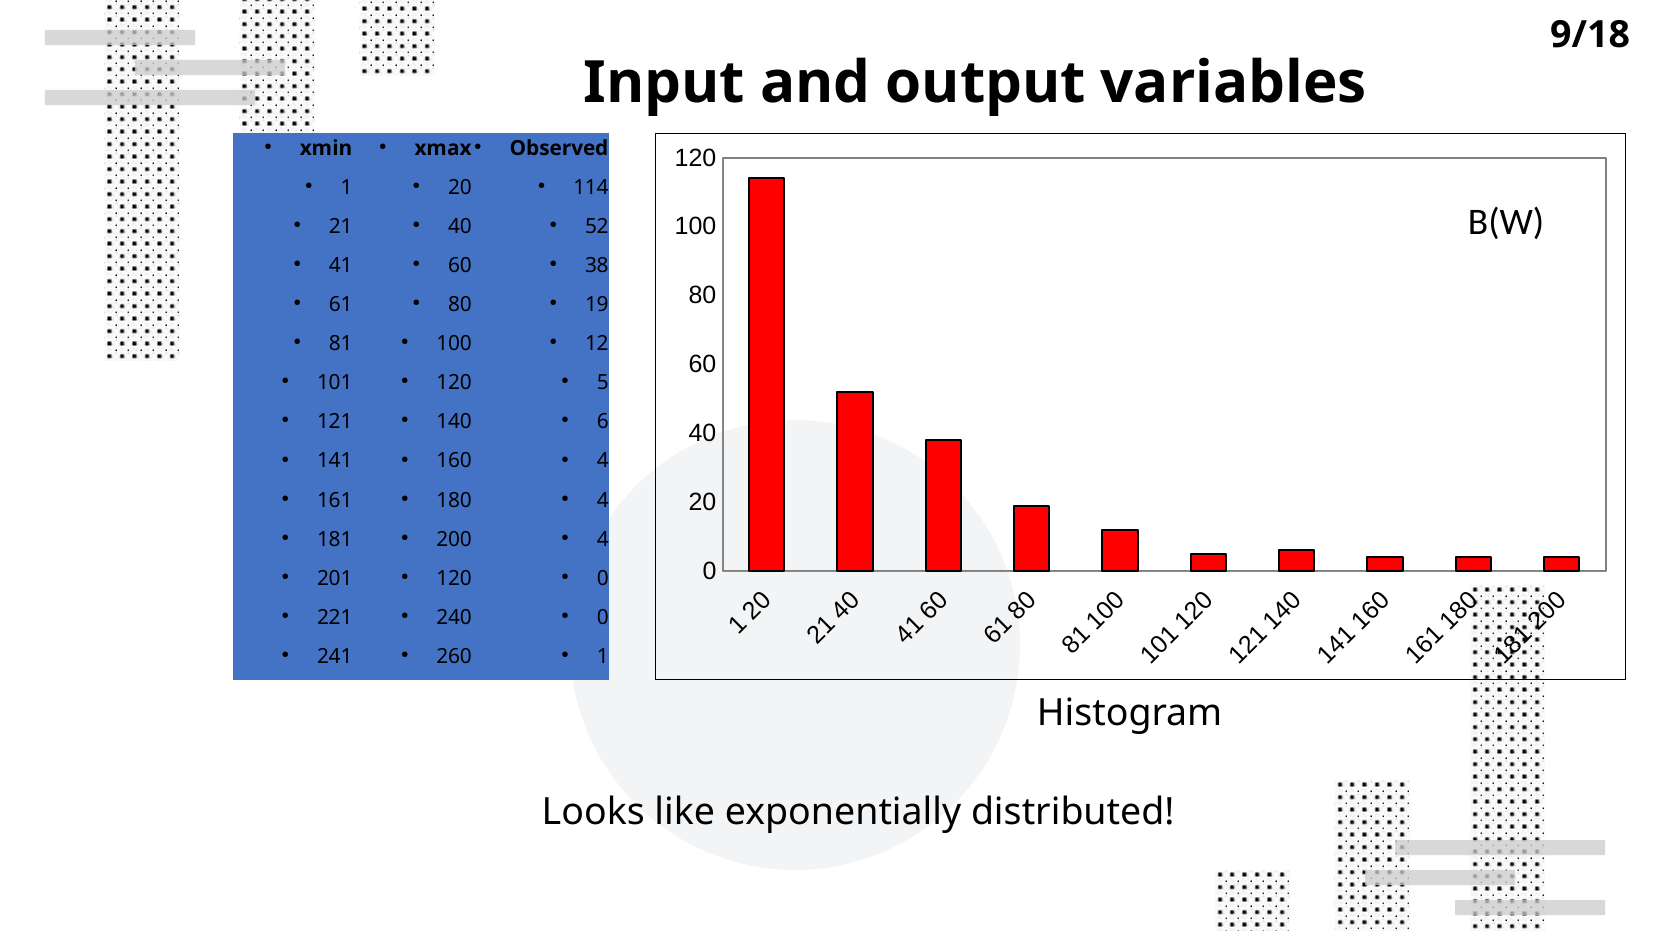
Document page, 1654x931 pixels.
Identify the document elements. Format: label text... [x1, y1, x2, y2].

table_cell 200 [352, 524, 472, 563]
table_cell 241 [233, 641, 352, 680]
table_cell 4 [472, 485, 609, 524]
table_cell 114 [472, 172, 609, 211]
table_cell 260 [352, 641, 472, 680]
table_cell 20 [352, 172, 472, 211]
table_cell 101 [233, 368, 352, 407]
table_cell 120 [352, 563, 472, 602]
table_cell 52 [472, 211, 609, 250]
table_cell 12 [472, 328, 609, 368]
chart [654, 132, 1626, 681]
table_cell 120 [352, 368, 472, 407]
table_cell 240 [352, 602, 472, 641]
table_cell 81 [233, 328, 352, 368]
table_header Observed [472, 133, 609, 172]
table_cell 1 [472, 641, 609, 680]
table_header xmax [352, 133, 472, 172]
table_cell 38 [472, 250, 609, 289]
table_cell 1 [233, 172, 352, 211]
table_cell 60 [352, 250, 472, 289]
table_cell 0 [472, 602, 609, 641]
text_box B(W) [1452, 189, 1561, 251]
table_cell 4 [472, 446, 609, 485]
text_box Looks like exponentially distributed! [526, 779, 1354, 841]
table_cell 0 [472, 563, 609, 602]
table_cell 5 [472, 368, 609, 407]
table_cell 100 [352, 328, 472, 368]
table_cell 19 [472, 289, 609, 328]
table_cell 21 [233, 211, 352, 250]
table_cell 201 [233, 563, 352, 602]
table_cell 140 [352, 407, 472, 446]
table_cell 41 [233, 250, 352, 289]
table_cell 221 [233, 602, 352, 641]
table_cell 141 [233, 446, 352, 485]
table_cell 6 [472, 407, 609, 446]
table_cell 61 [233, 289, 352, 328]
table_cell 160 [352, 446, 472, 485]
table_cell 161 [233, 485, 352, 524]
table_cell 4 [472, 524, 609, 563]
table_cell 40 [352, 211, 472, 250]
table_cell 181 [233, 524, 352, 563]
table_cell 180 [352, 485, 472, 524]
table_cell 121 [233, 407, 352, 446]
text_box 9/18 [1535, 0, 1646, 67]
text_box Input and output variables [569, 33, 1536, 207]
table_cell 80 [352, 289, 472, 328]
text_box Histogram [1021, 681, 1561, 741]
table_header xmin [233, 133, 352, 172]
